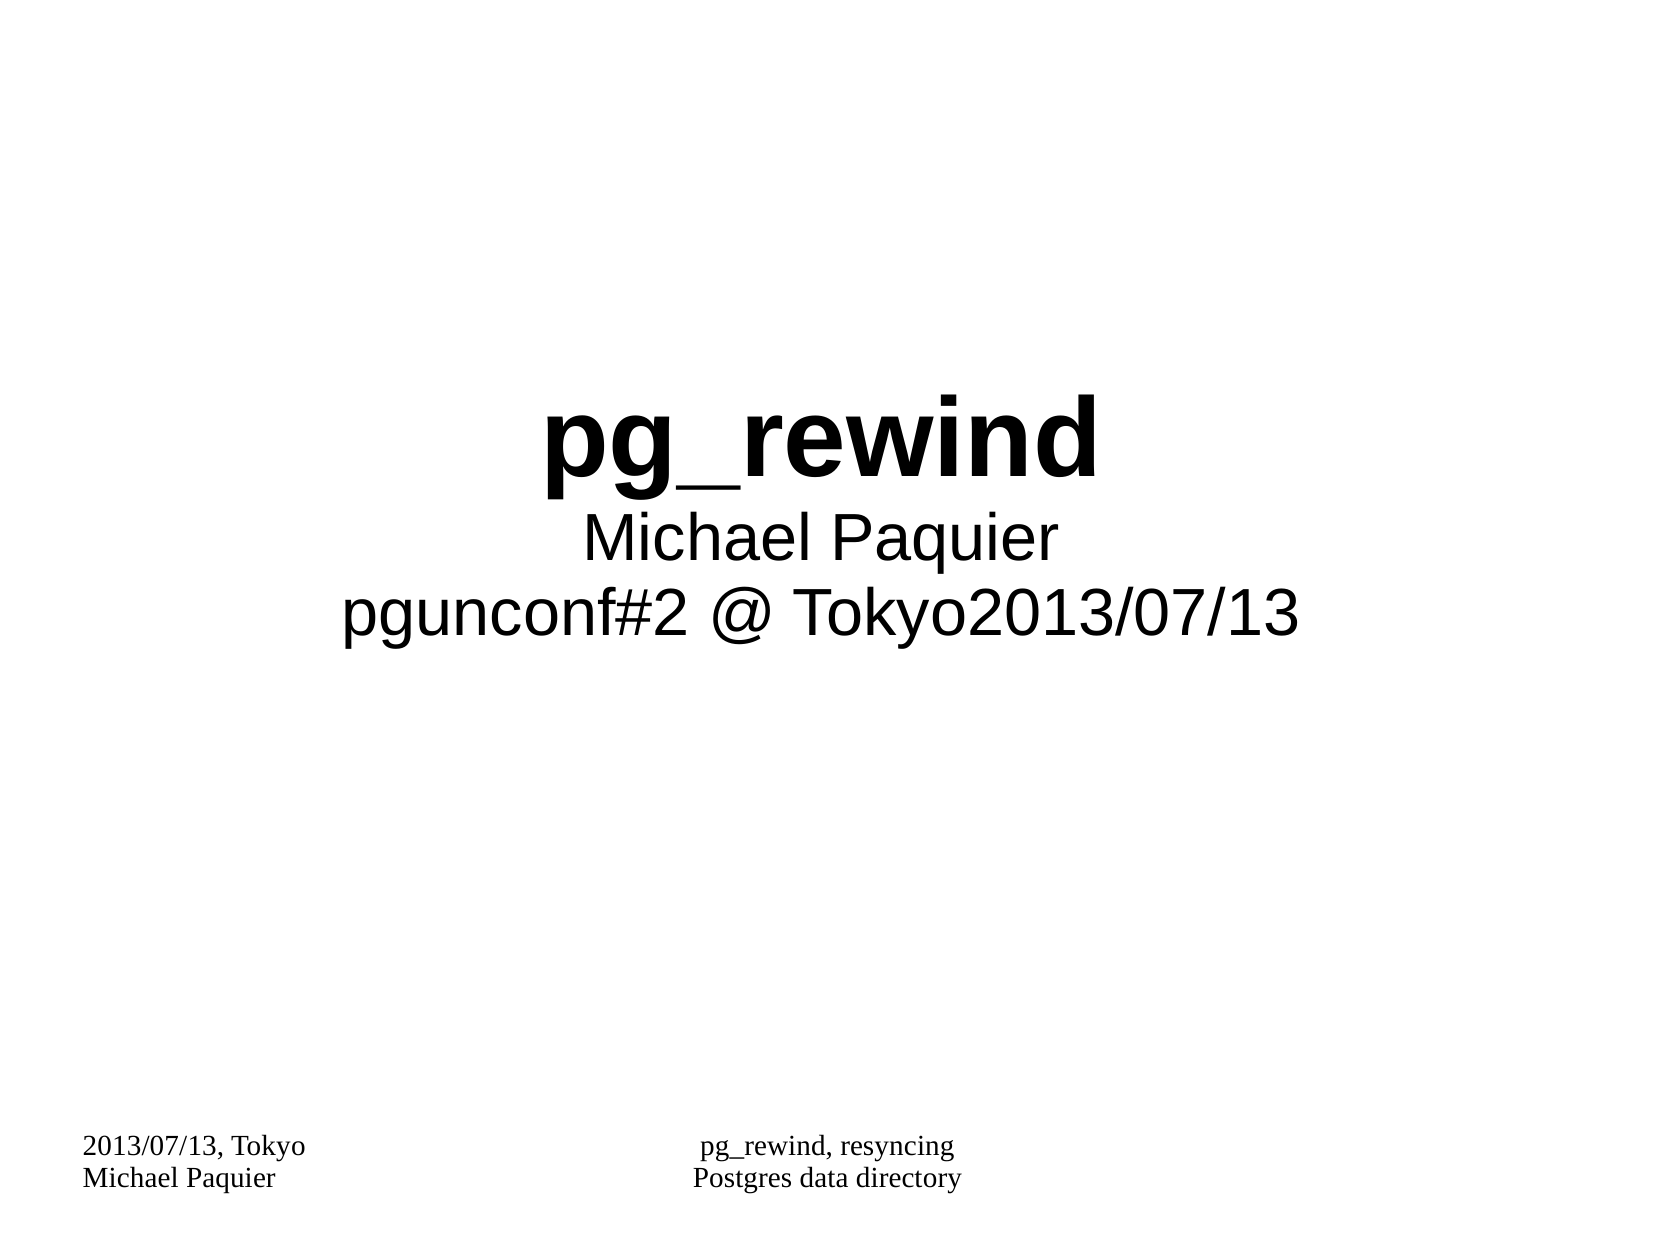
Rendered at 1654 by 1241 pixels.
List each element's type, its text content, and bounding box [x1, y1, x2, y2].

title pg_rewind Michael Paquier pgunconf#2 @ Tokyo2013/07/13 [82, 49, 1561, 976]
